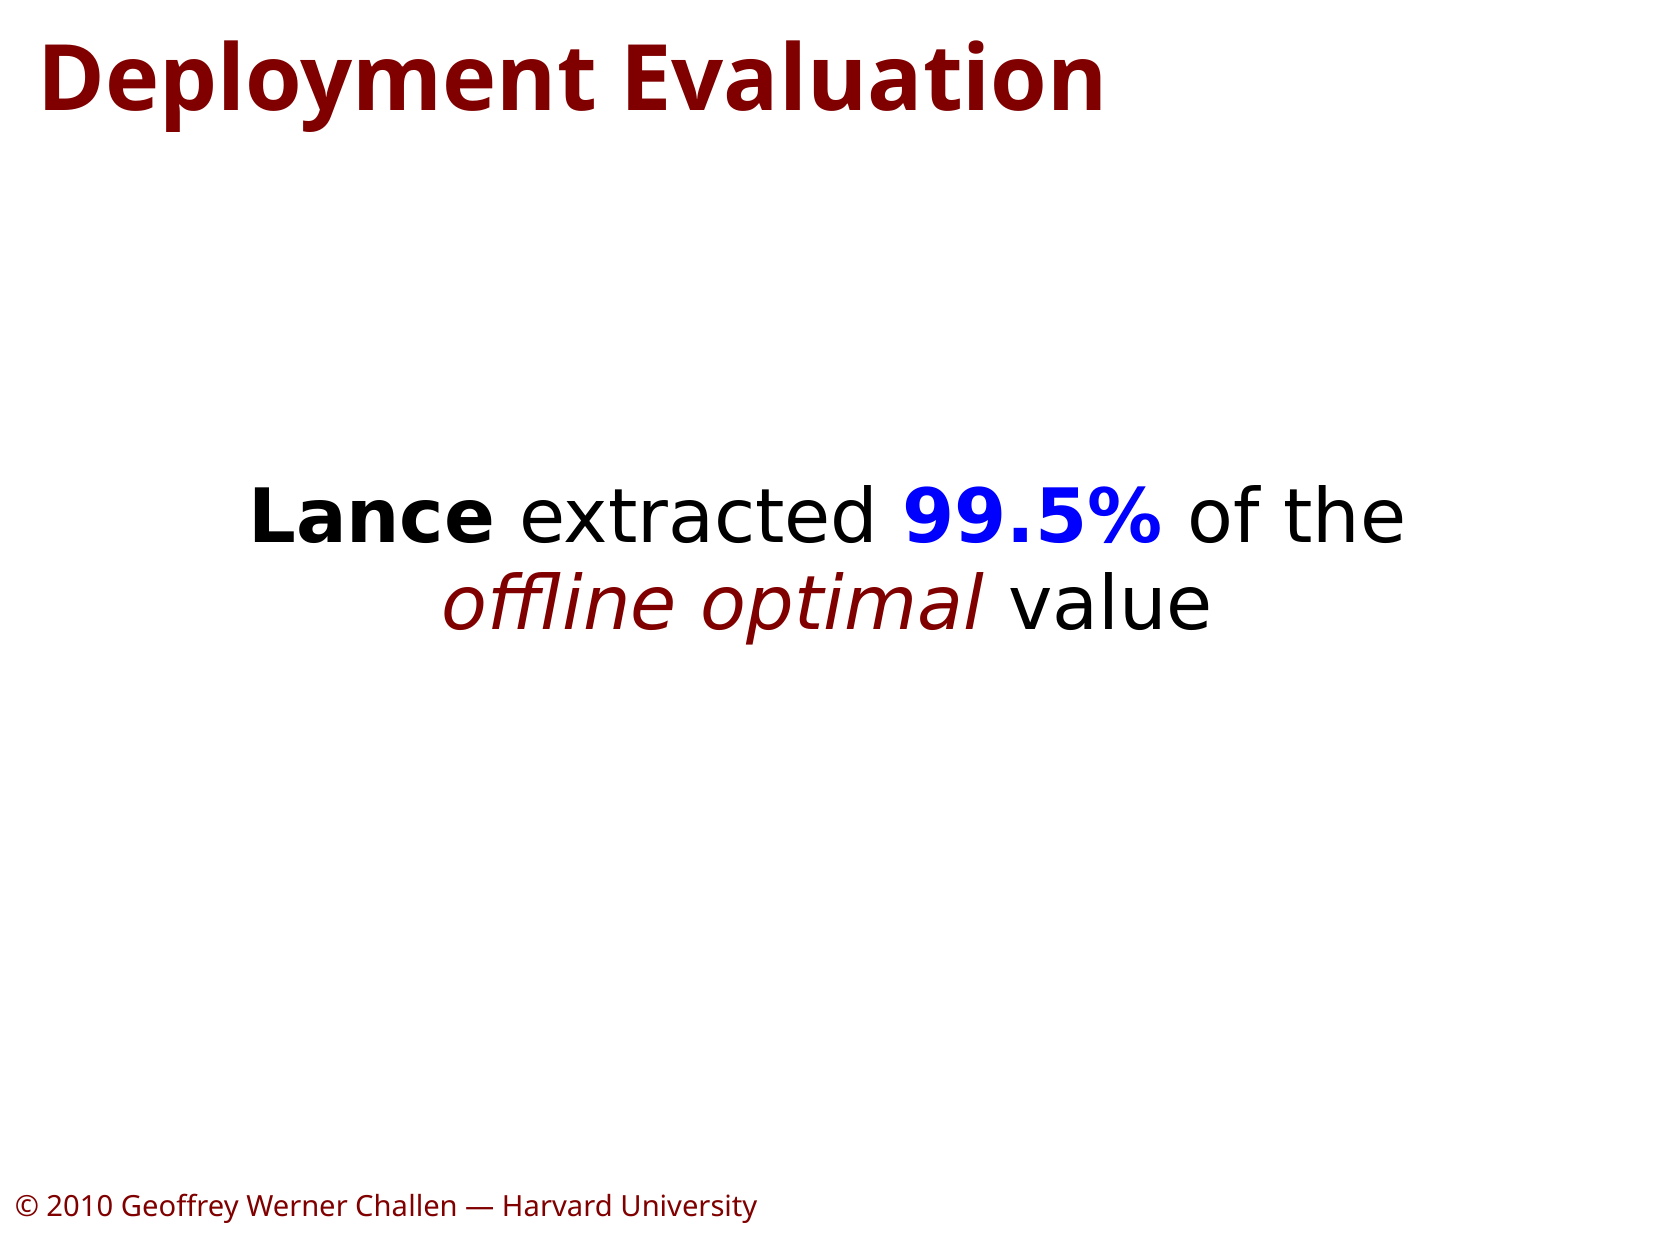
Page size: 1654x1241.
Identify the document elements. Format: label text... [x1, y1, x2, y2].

text_box Lance extracted 99.5% of the offline optimal value [65, 465, 1589, 655]
title Deployment Evaluation [0, 0, 1654, 151]
